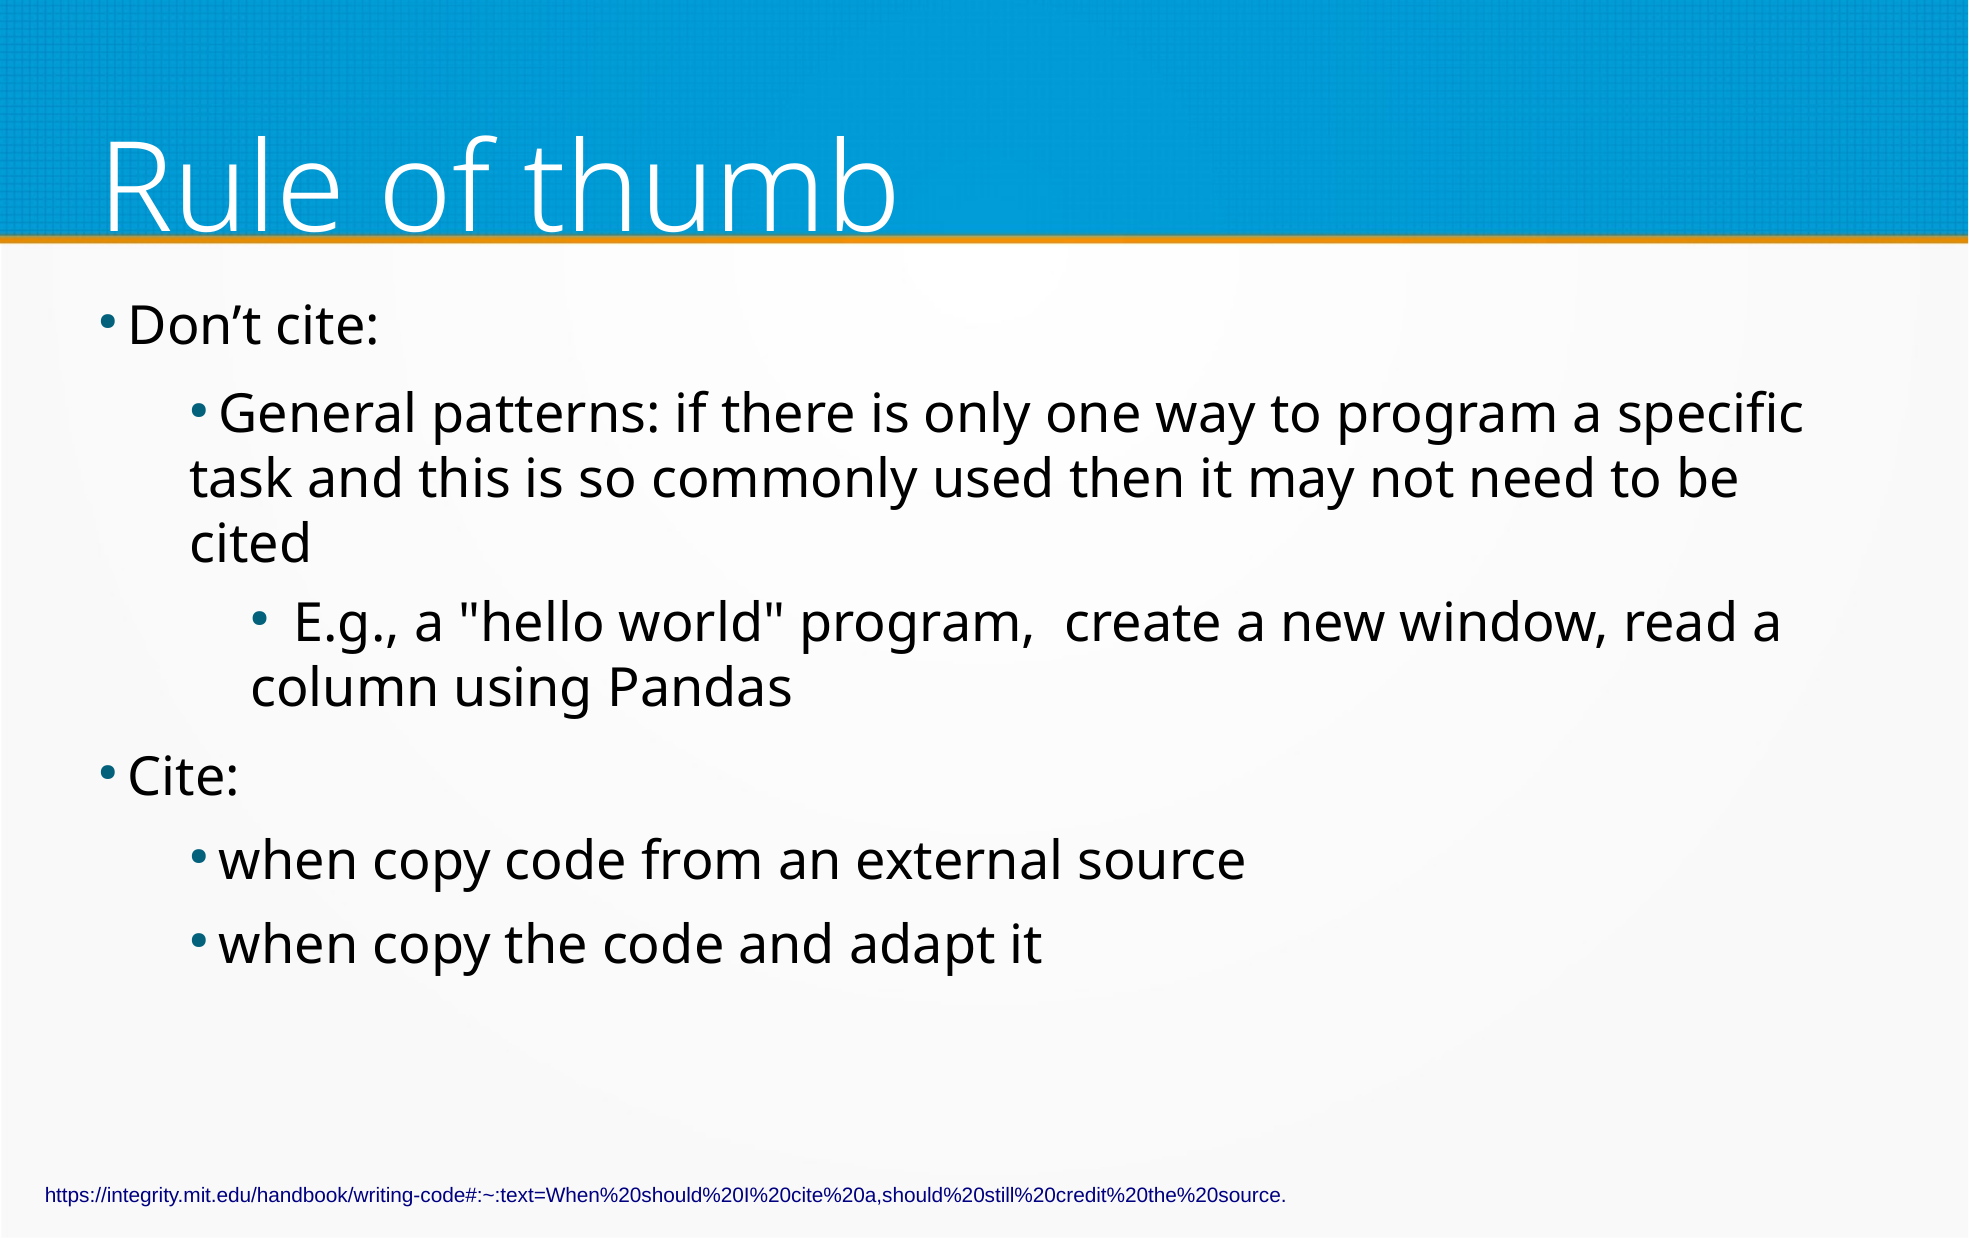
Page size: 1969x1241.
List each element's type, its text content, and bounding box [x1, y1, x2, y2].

text_box https://integrity.mit.edu/handbook/writing-code#:~:text=When%20should%20I%20cite%20a,should%20still%20credit%20the%20source. [30, 1176, 1302, 1216]
title Rule of thumb [98, 49, 1870, 257]
list Don’t cite: General patterns: if there is only one way to program a specific task and this is so commonly used then it may not need to be cited E.g., a "hello world" program, create a new window, read a column using Pandas Cite: when copy code from an external source when copy the code and adapt it [98, 290, 1870, 1156]
picture [0, 233, 1969, 1241]
